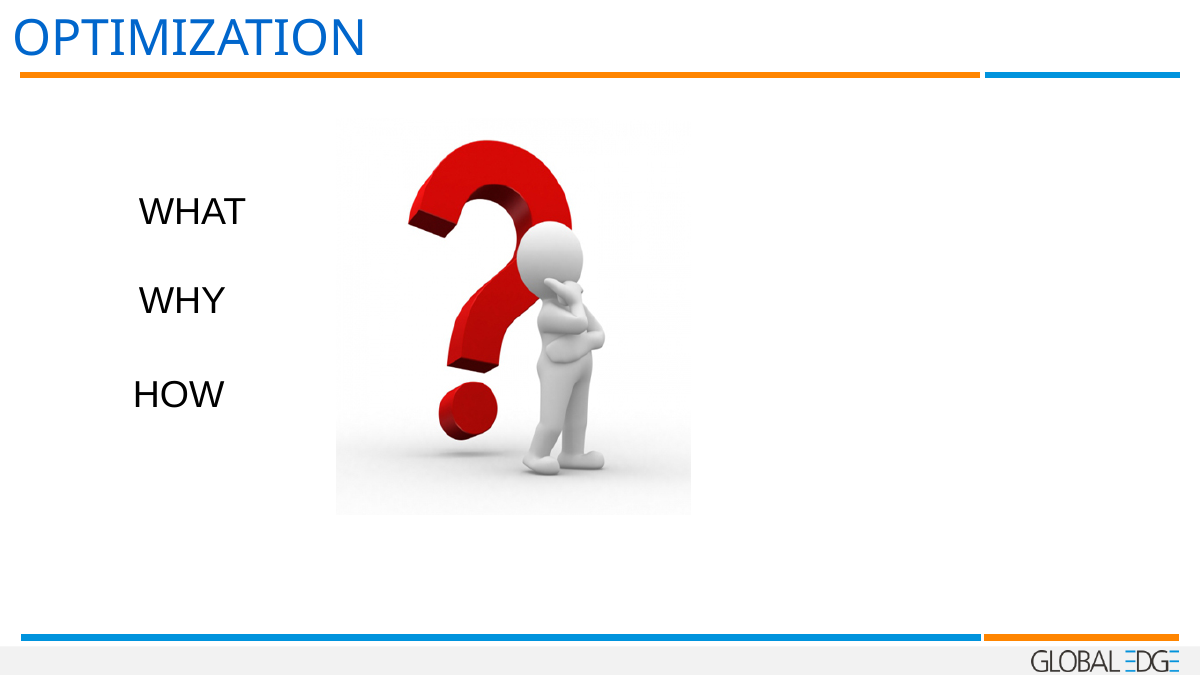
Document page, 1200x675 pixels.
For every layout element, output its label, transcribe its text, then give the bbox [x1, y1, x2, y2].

picture [1031, 650, 1179, 672]
picture [336, 118, 691, 515]
title OPTIMIZATION [12, 6, 1088, 66]
text_box HOW [118, 366, 337, 423]
text_box WHAT [124, 183, 432, 278]
text_box WHY [124, 271, 290, 329]
